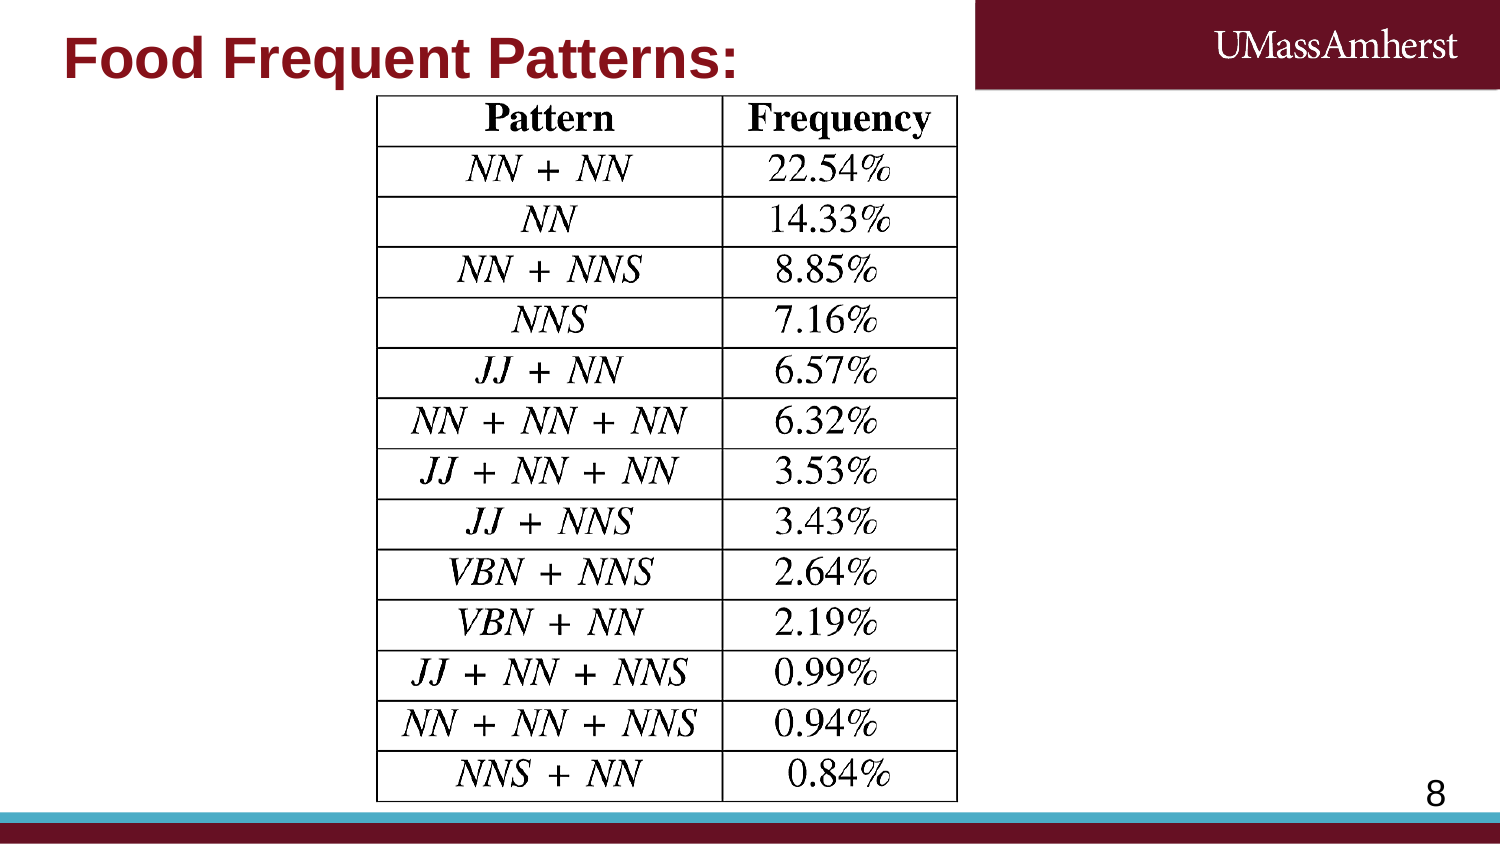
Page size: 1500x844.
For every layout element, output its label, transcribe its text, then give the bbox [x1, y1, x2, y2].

text_box <number> [1111, 769, 1462, 814]
picture [367, 89, 961, 808]
picture [1250, 28, 1458, 59]
text_box Food Frequent Patterns: [48, 0, 1250, 105]
